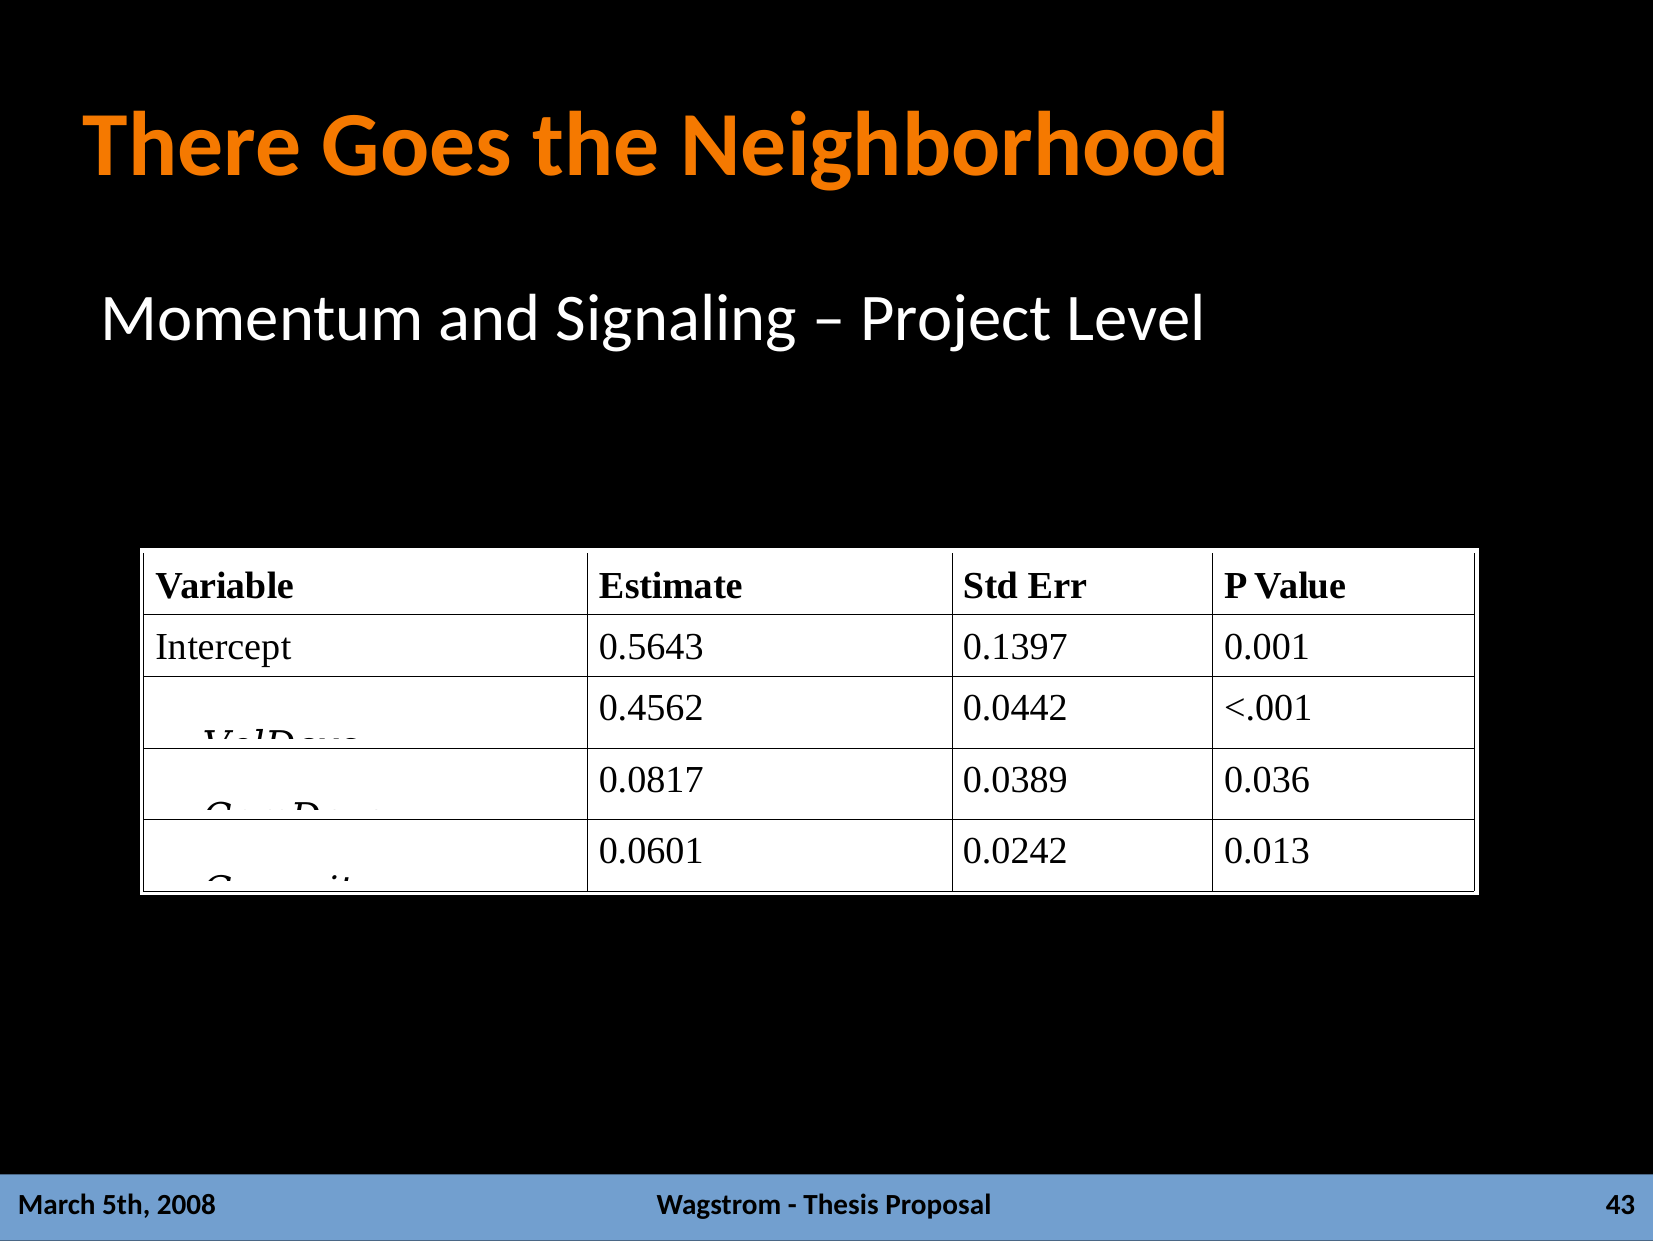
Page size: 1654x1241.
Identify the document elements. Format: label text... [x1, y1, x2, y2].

list Momentum and Signaling – Project Level [82, 290, 1571, 509]
title There Goes the Neighborhood [82, 56, 1571, 250]
chart [44, 509, 1576, 1126]
